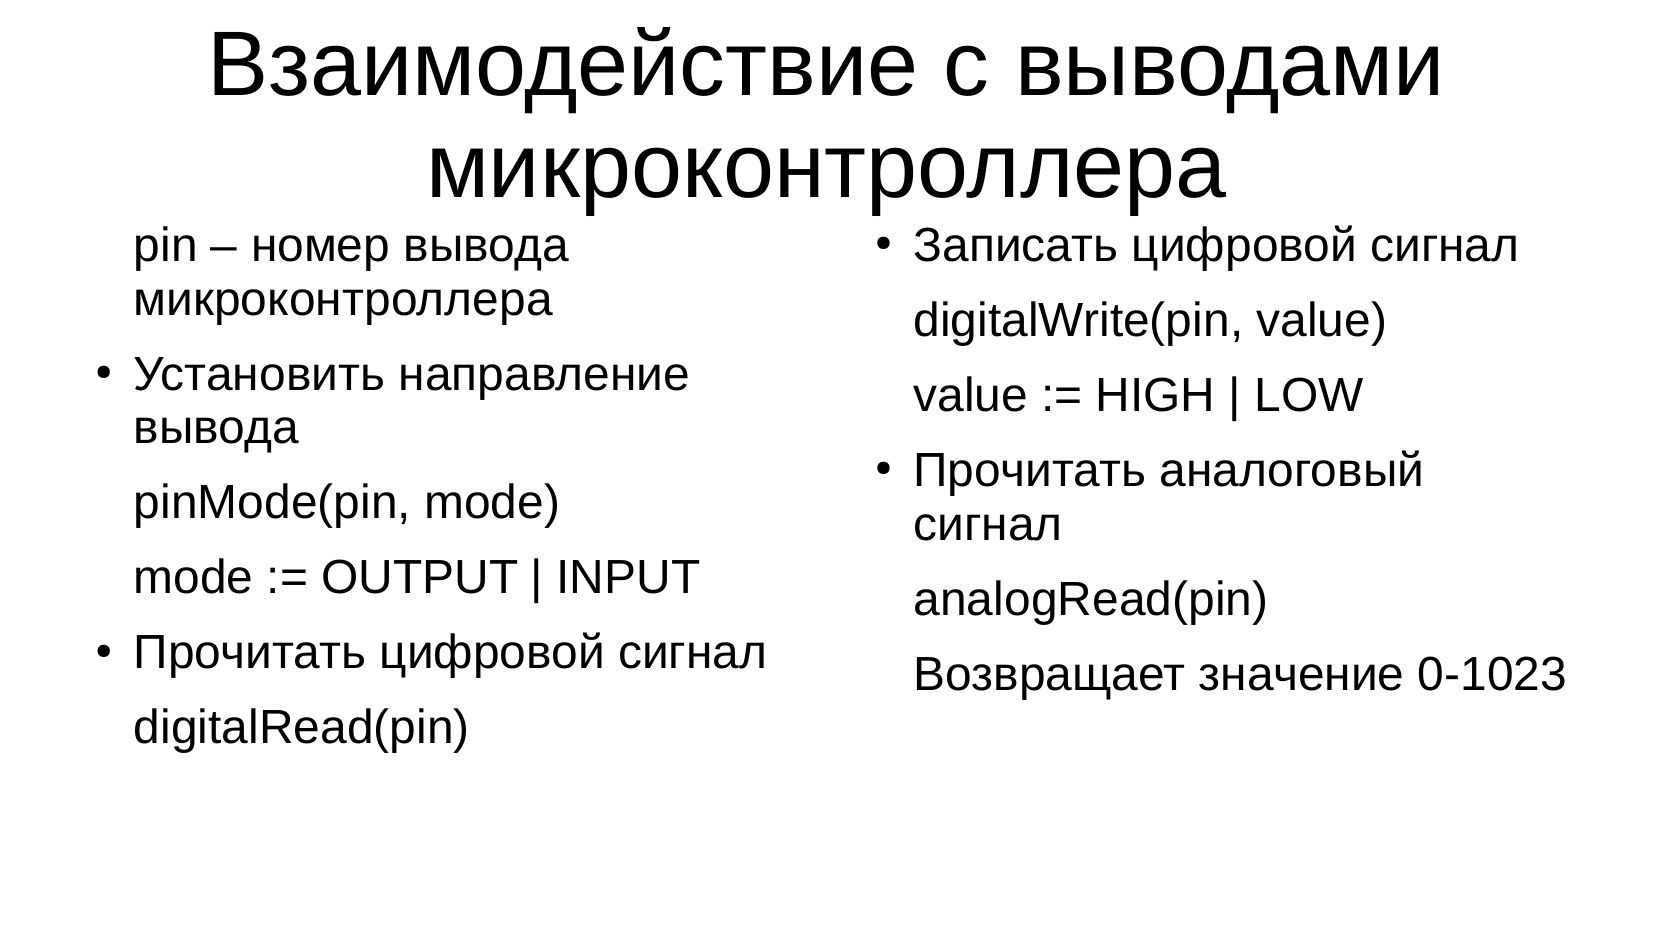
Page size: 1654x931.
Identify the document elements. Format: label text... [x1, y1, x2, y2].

list pin – номер вывода микроконтроллера Установить направление вывода pinMode(pin, mode) mode := OUTPUT | INPUT Прочитать цифровой сигнал digitalRead(pin) [82, 217, 788, 758]
list Записать цифровой сигнал digitalWrite(pin, value) value := HIGH | LOW Прочитать аналоговый сигнал analogRead(pin) Возвращает значение 0-1023 [862, 217, 1571, 758]
title Взаимодействие с выводами микроконтроллера [82, 12, 1571, 218]
